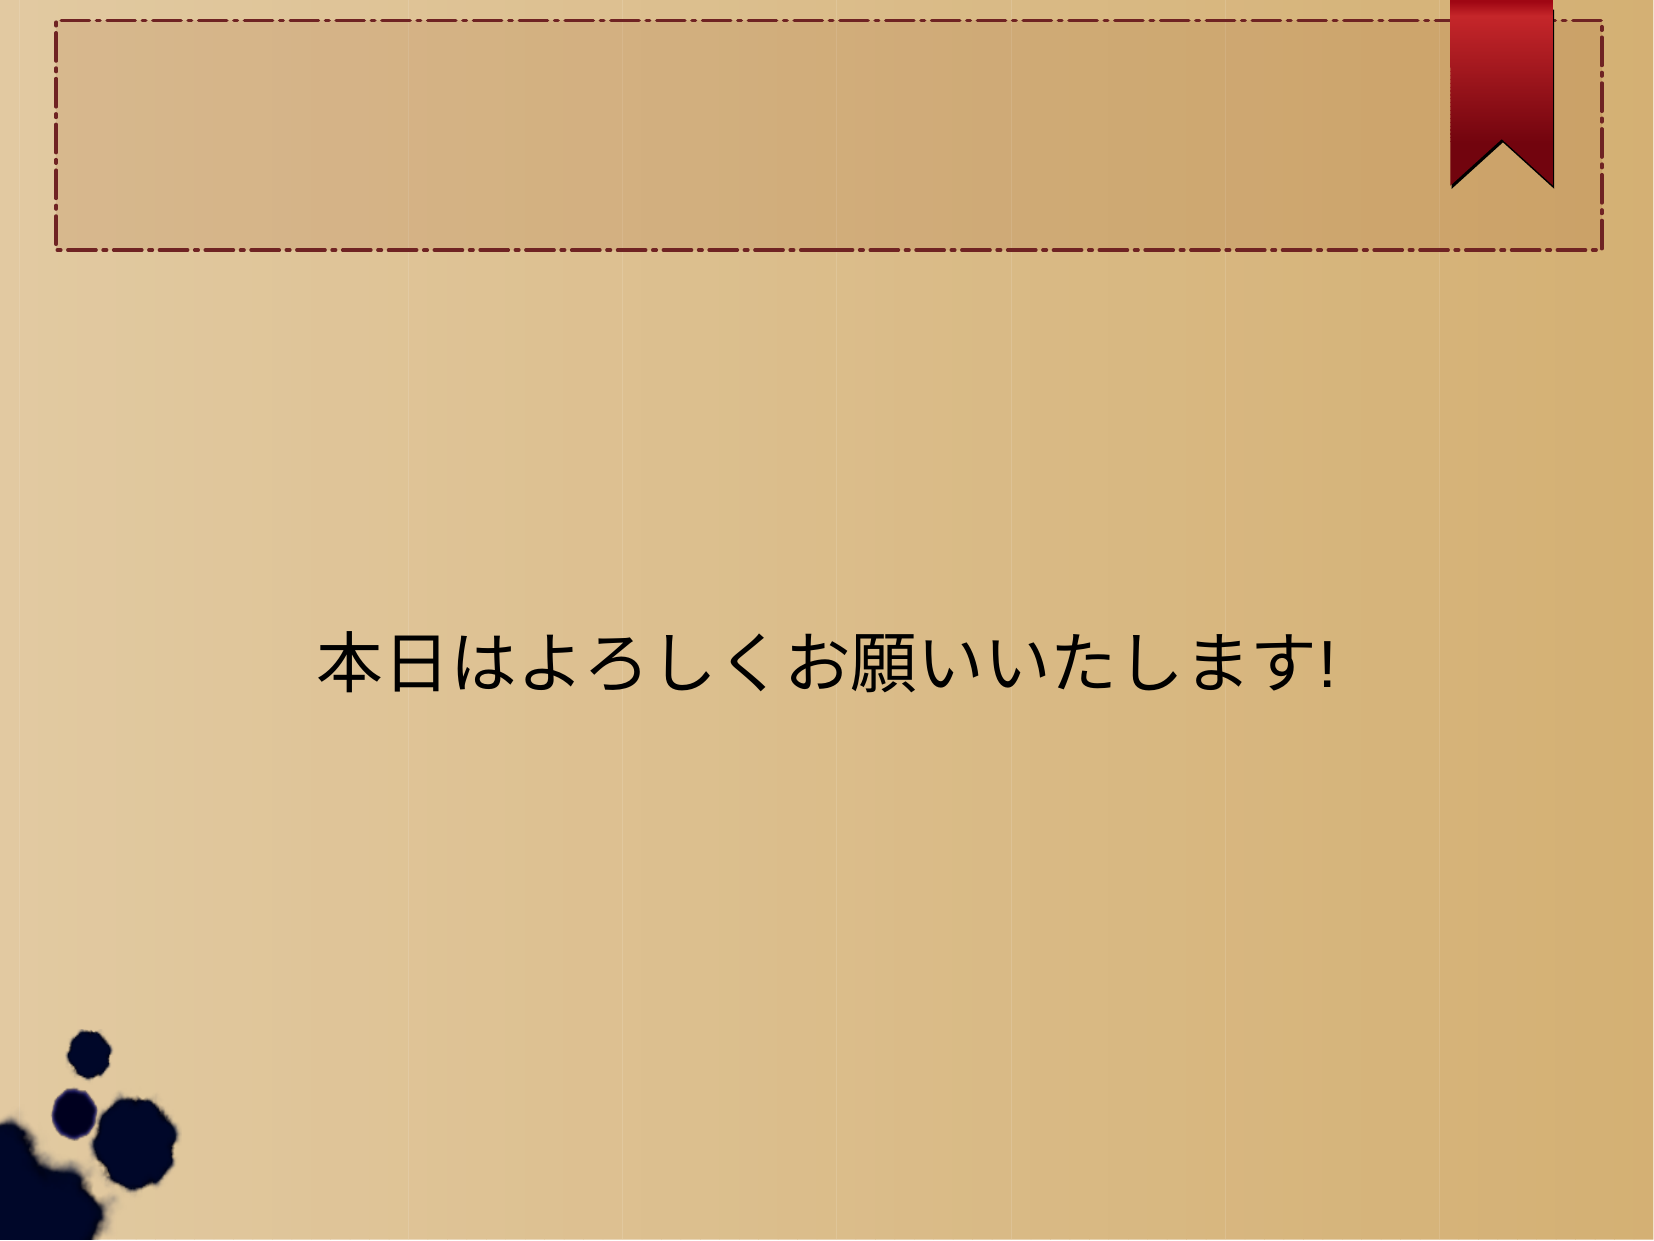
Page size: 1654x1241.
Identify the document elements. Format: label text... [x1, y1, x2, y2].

text_box 本日はよろしくお願いいたします! [82, 299, 1571, 1019]
